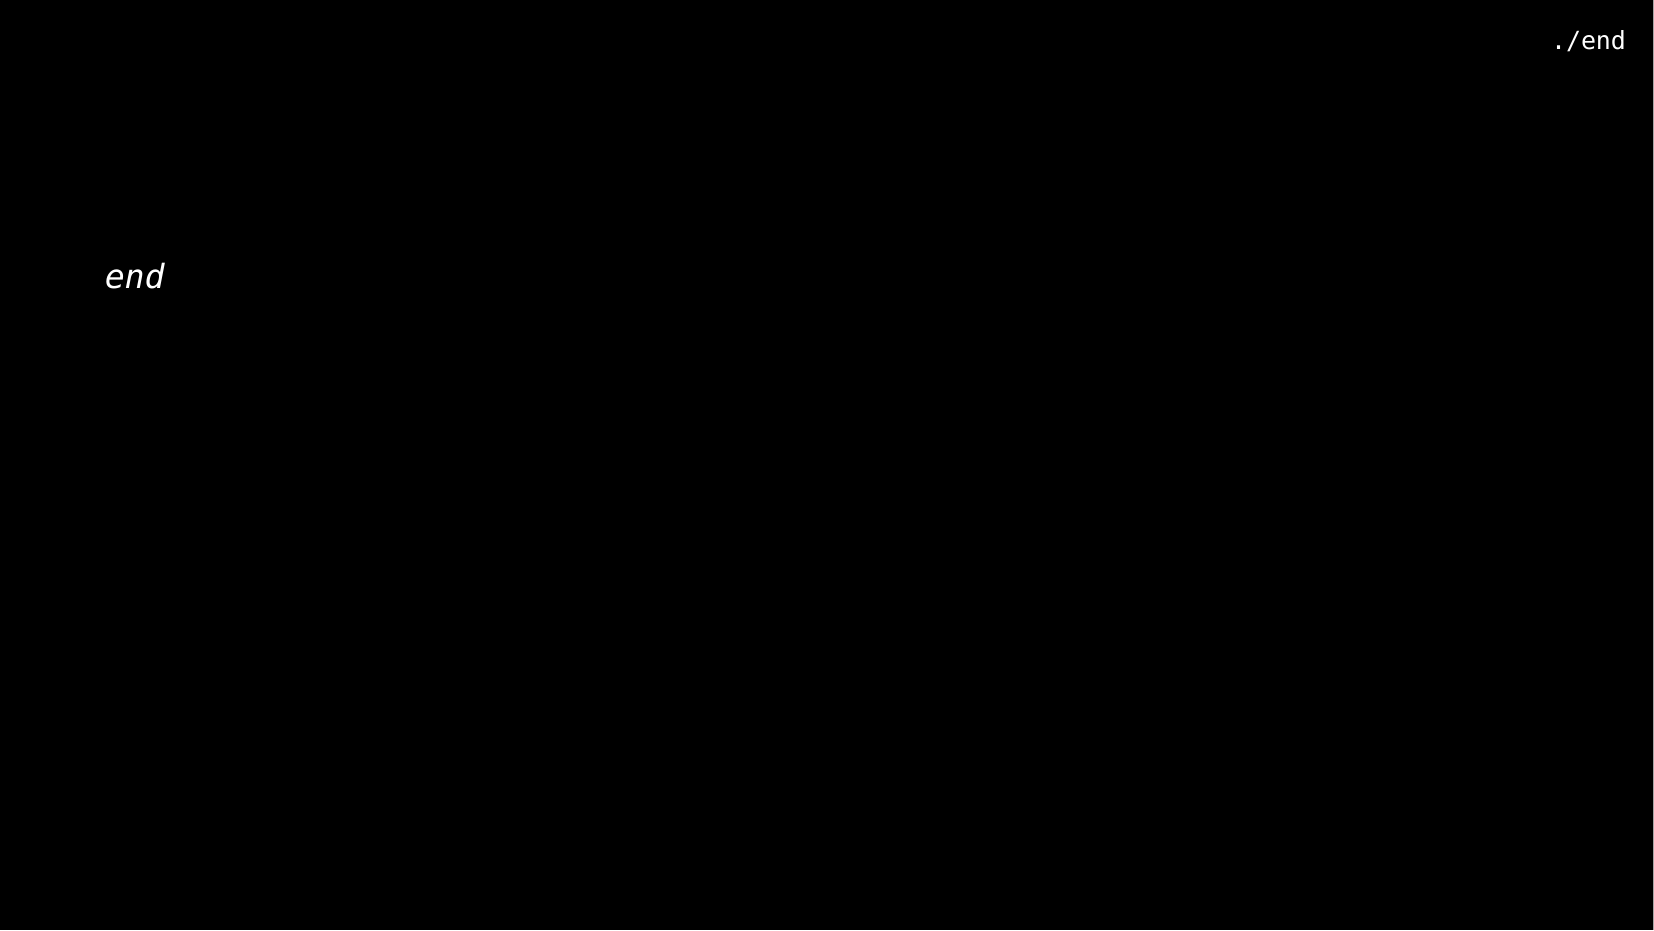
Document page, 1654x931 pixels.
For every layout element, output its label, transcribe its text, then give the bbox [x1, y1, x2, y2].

text_box end [90, 231, 1576, 516]
text_box ./end [15, 18, 1641, 67]
